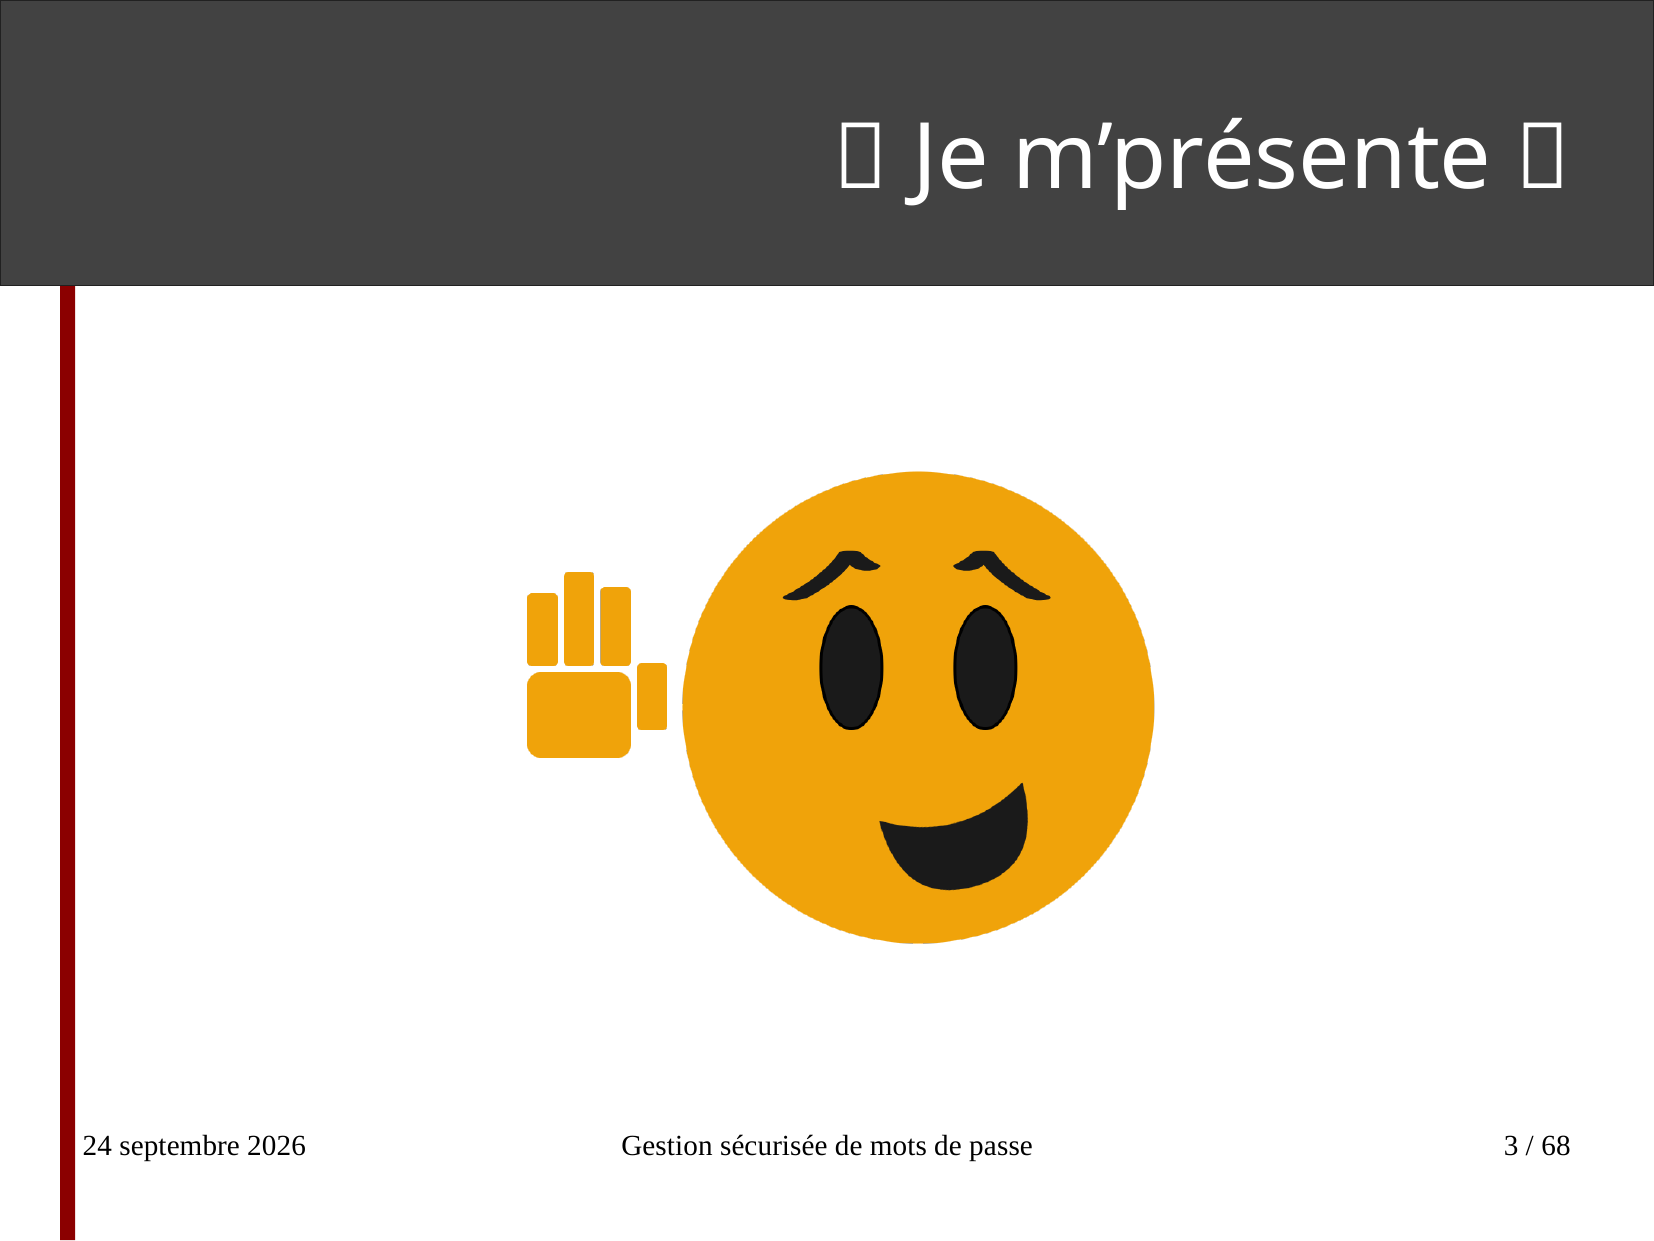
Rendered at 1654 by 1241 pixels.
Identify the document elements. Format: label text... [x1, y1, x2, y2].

picture [495, 439, 1186, 976]
title 🎵 Je m’présente 🎶 [82, 49, 1571, 257]
